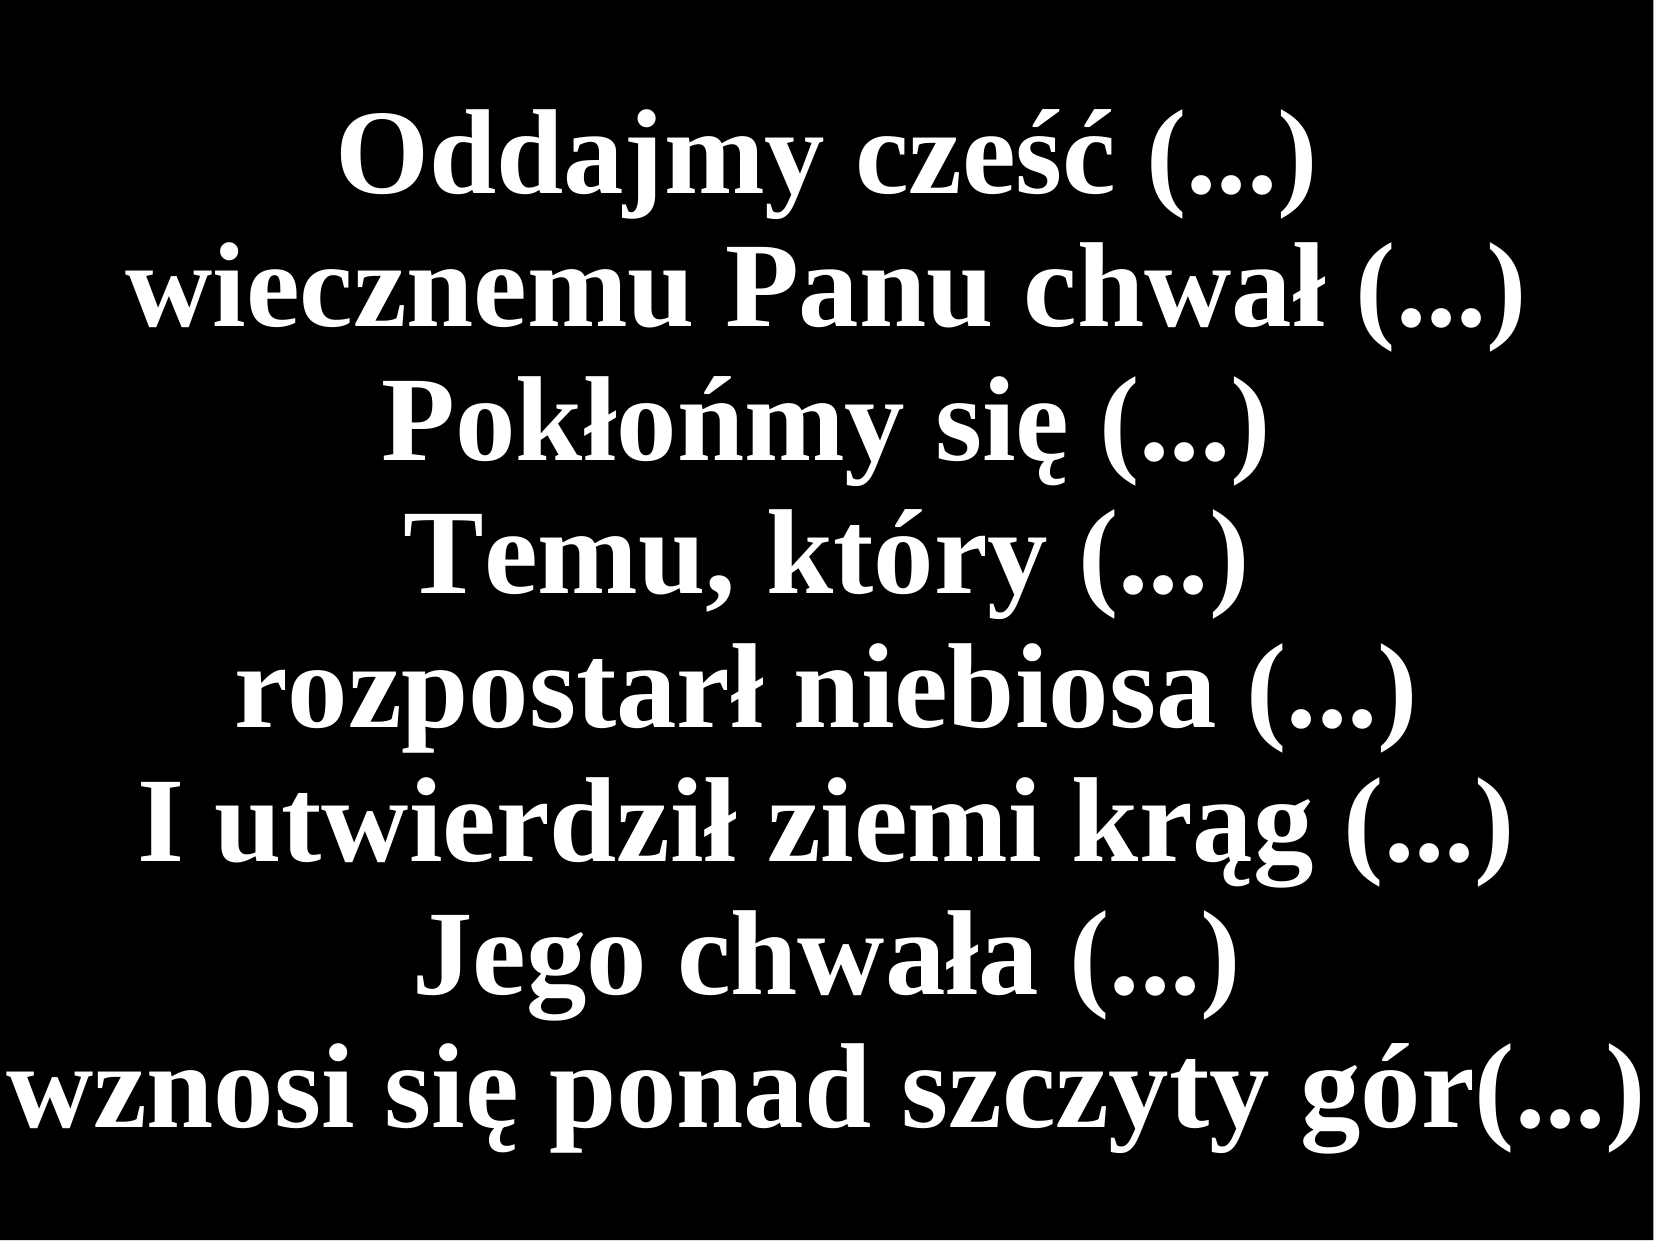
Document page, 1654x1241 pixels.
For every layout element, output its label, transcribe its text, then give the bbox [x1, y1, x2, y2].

title Oddajmy cześć (...) wiecznemu Panu chwał (...) Pokłońmy się (...) Temu, który (...) rozpostarł niebiosa (...) I utwierdził ziemi krąg (...) Jego chwała (...) wznosi się ponad szczyty gór(...) [0, 0, 1654, 1241]
